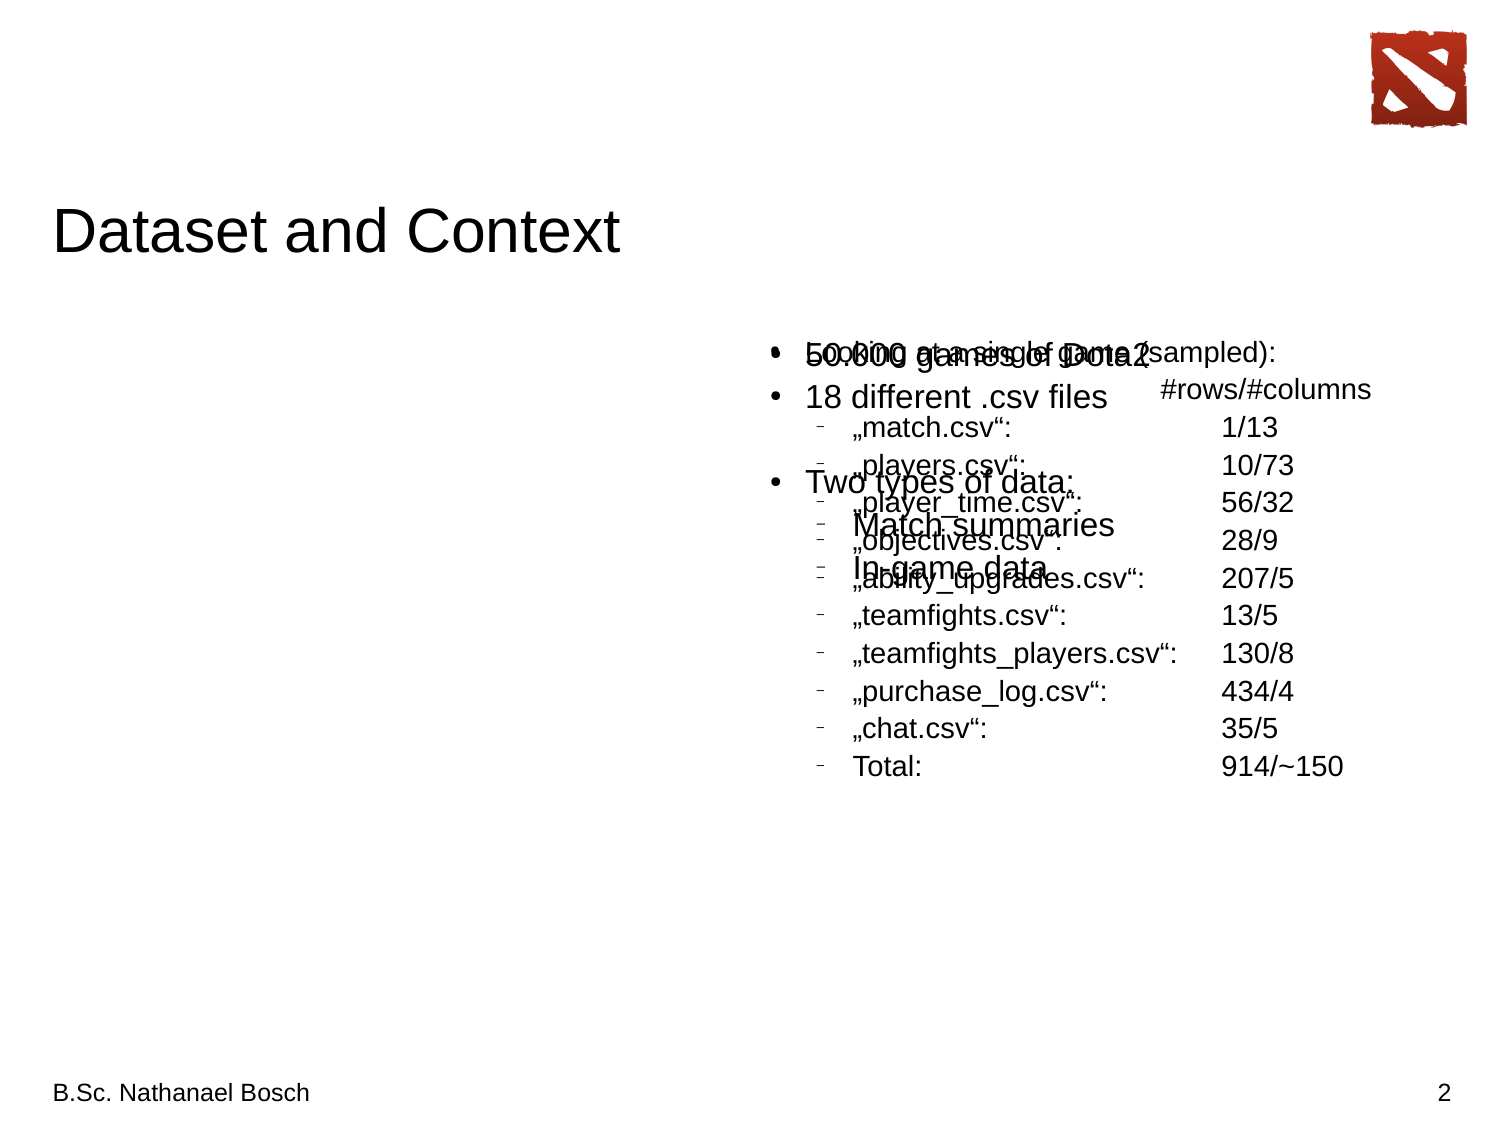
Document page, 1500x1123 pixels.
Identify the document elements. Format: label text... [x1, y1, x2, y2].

list Looking at a single game (sampled): #rows/#columns „match.csv“: 1/13 „players.csv“: 10/73 „player_time.csv“: 56/32 „objectives.csv“: 28/9 „ability_upgrades.csv“: 207/5 „teamfights.csv“: 13/5 „teamfights_players.csv“: 130/8 „purchase_log.csv“: 434/4 „chat.csv“: 35/5 Total: 914/~150 [769, 330, 1453, 778]
picture [1370, 30, 1467, 128]
title Dataset and Context [52, 195, 1453, 266]
list 50.000 games of Dota2 18 different .csv files Two types of data: Match summaries In-game data [52, 330, 736, 1105]
